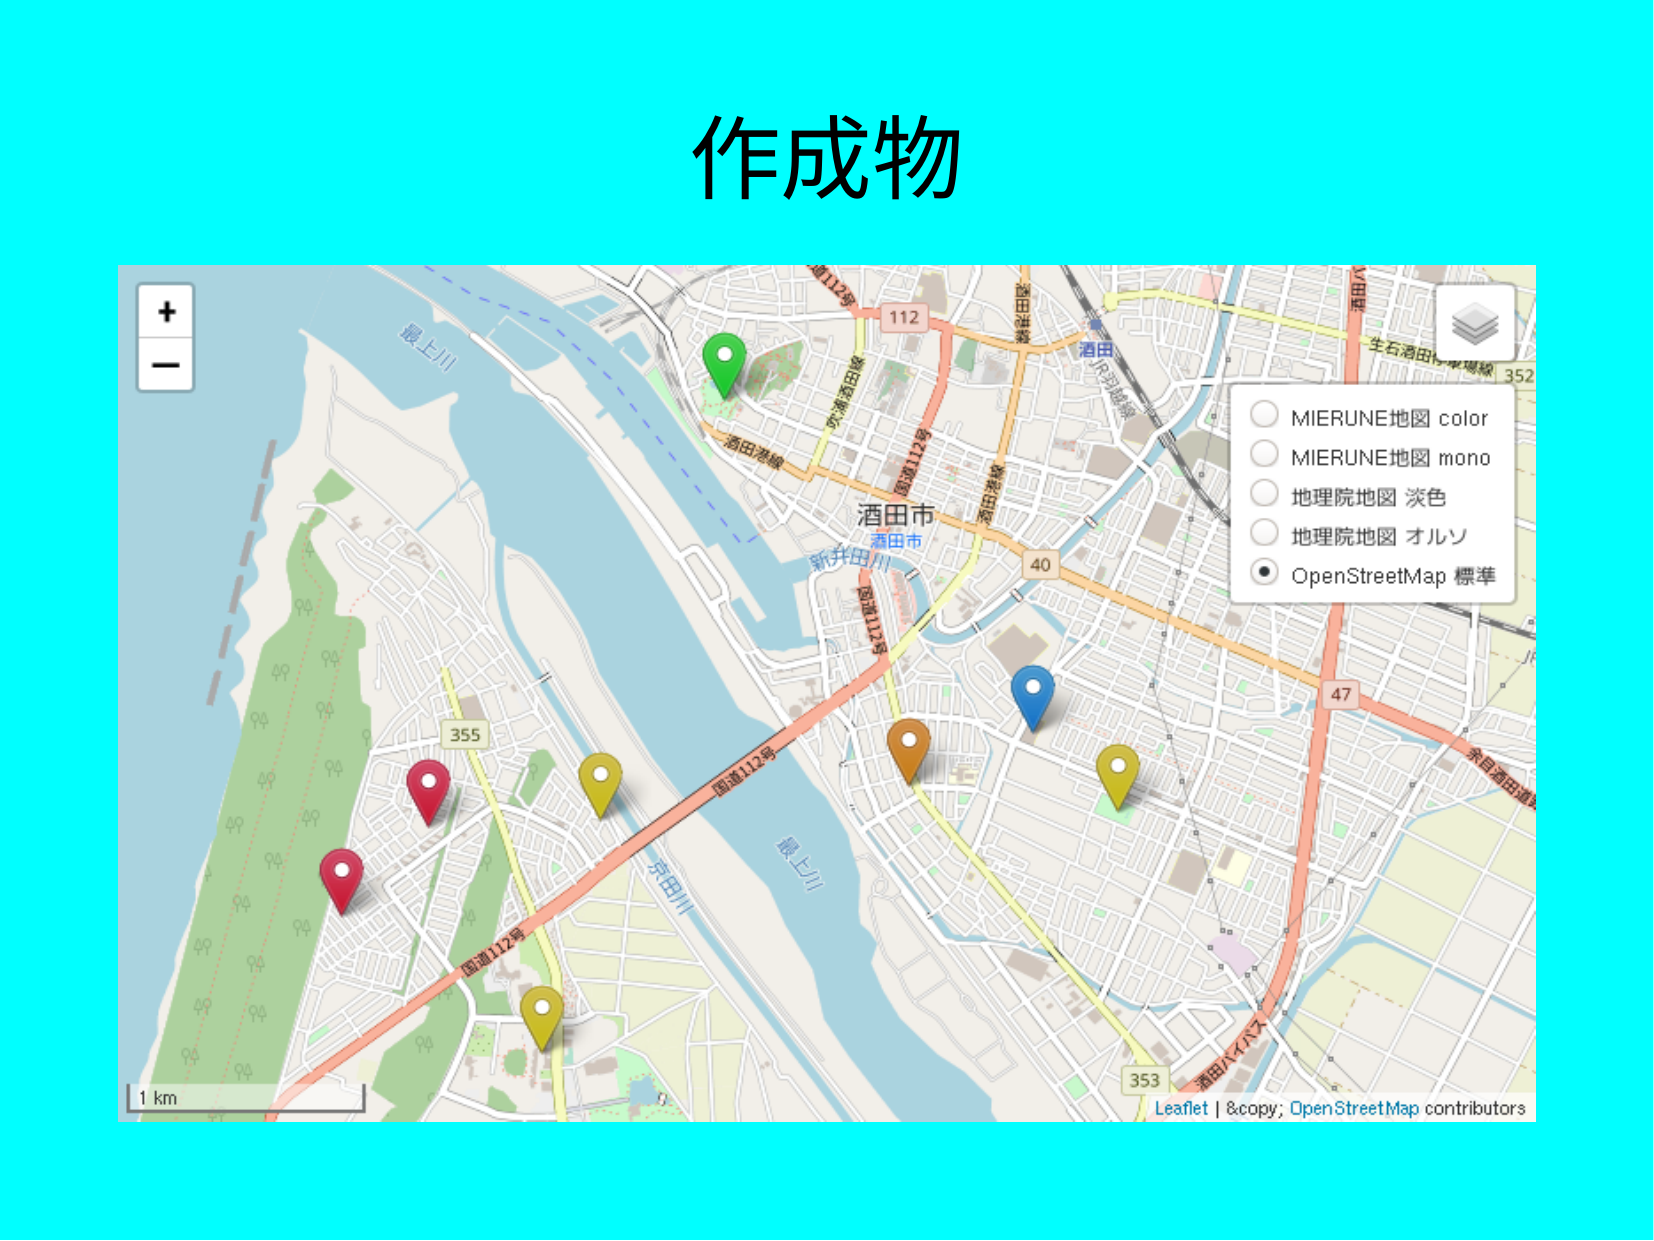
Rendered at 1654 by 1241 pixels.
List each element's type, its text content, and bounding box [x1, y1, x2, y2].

title 作成物 [82, 56, 1571, 250]
picture [118, 265, 1536, 1123]
